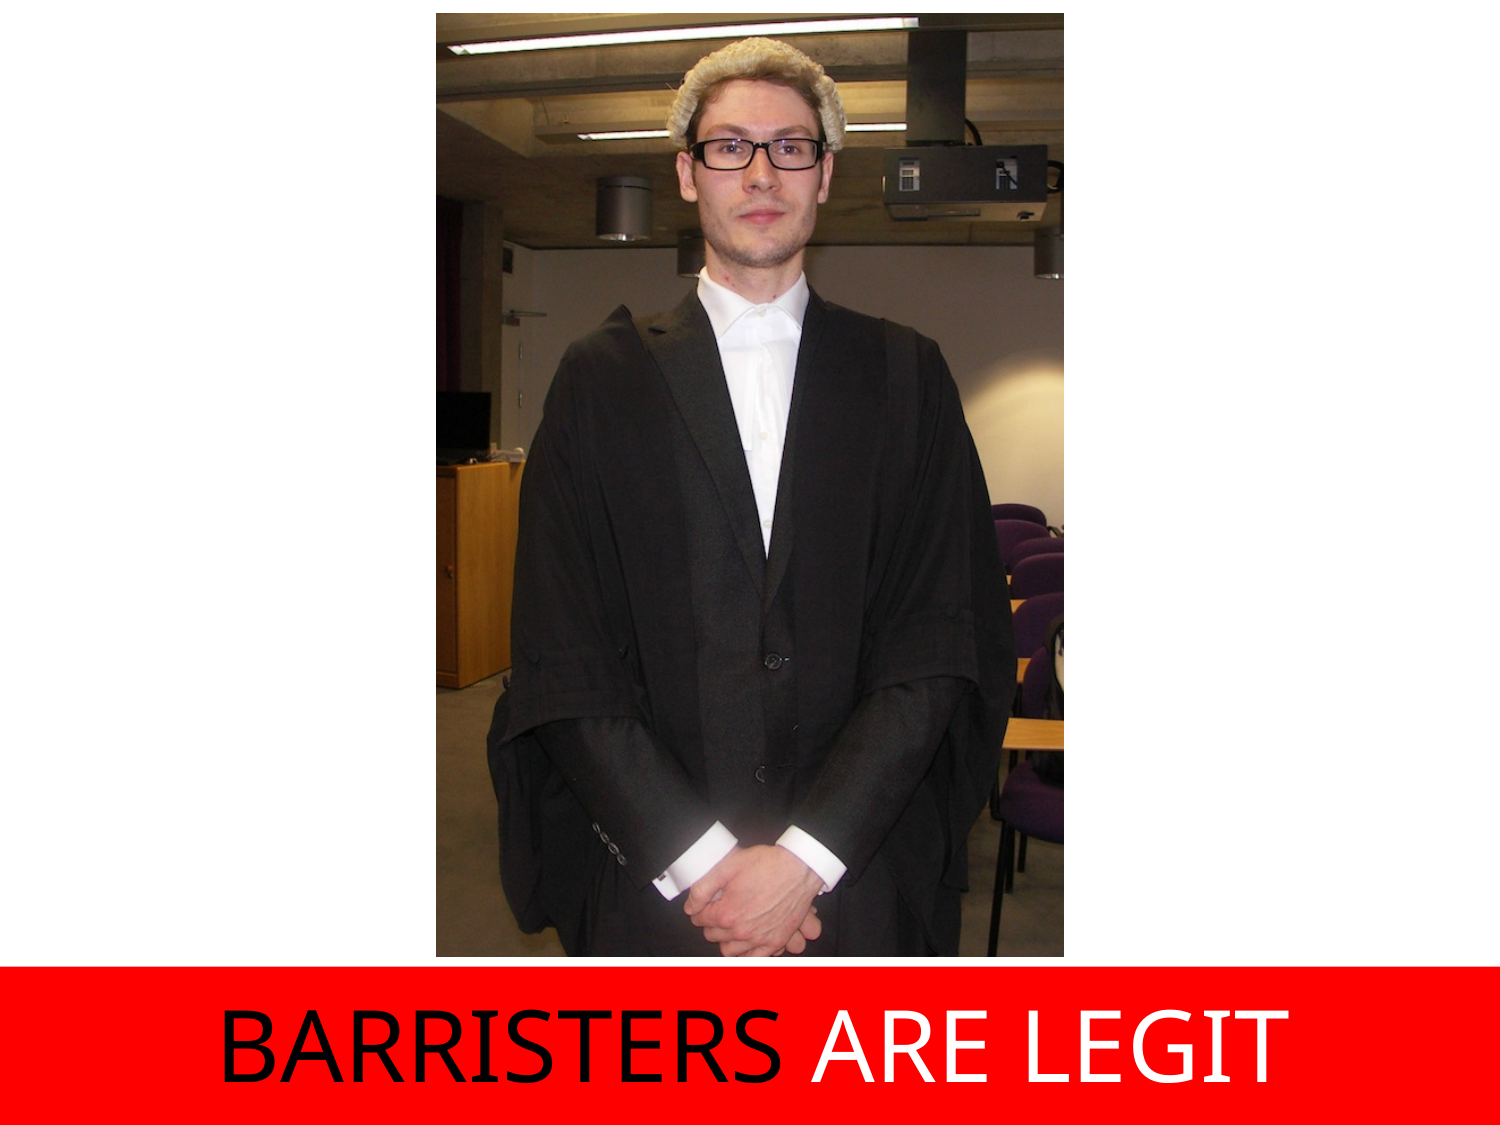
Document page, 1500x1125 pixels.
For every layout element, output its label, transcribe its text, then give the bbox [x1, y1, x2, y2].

picture [436, 13, 1064, 957]
list BARRISTERS ARE LEGIT [28, 974, 1478, 1111]
